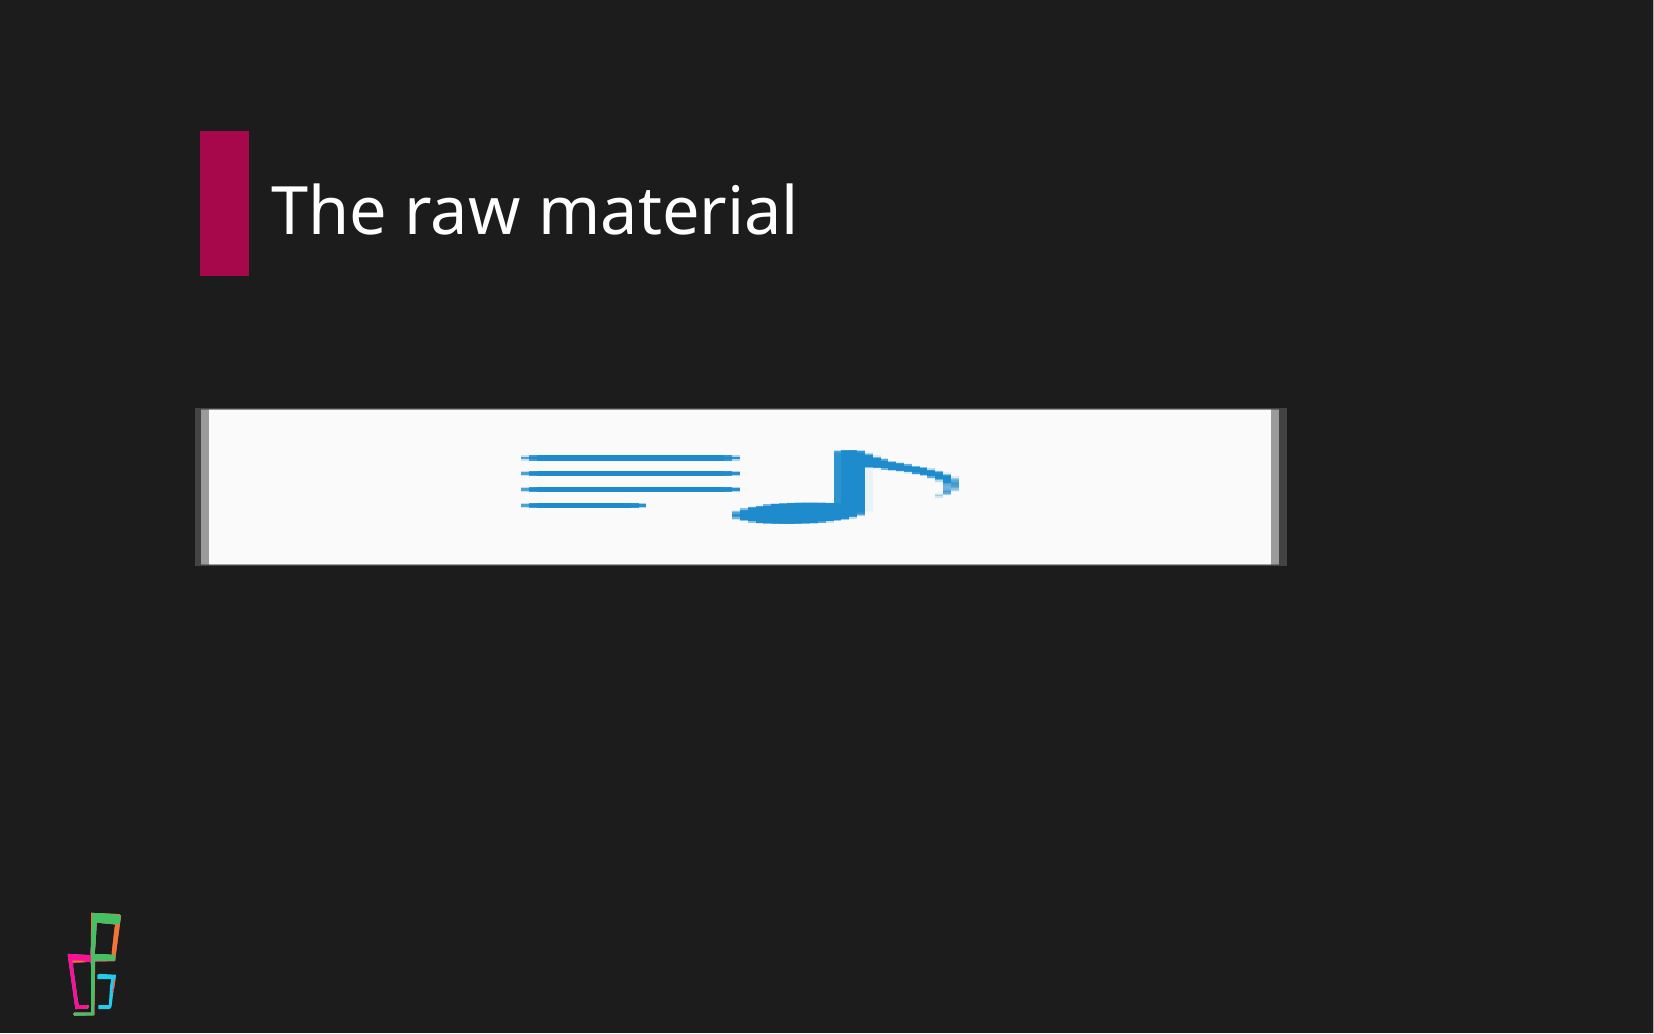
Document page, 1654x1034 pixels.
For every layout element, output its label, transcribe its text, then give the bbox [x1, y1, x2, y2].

title The raw material [271, 89, 1619, 329]
text_box [193, 407, 1288, 567]
picture [55, 905, 130, 1023]
text_box [200, 131, 249, 276]
